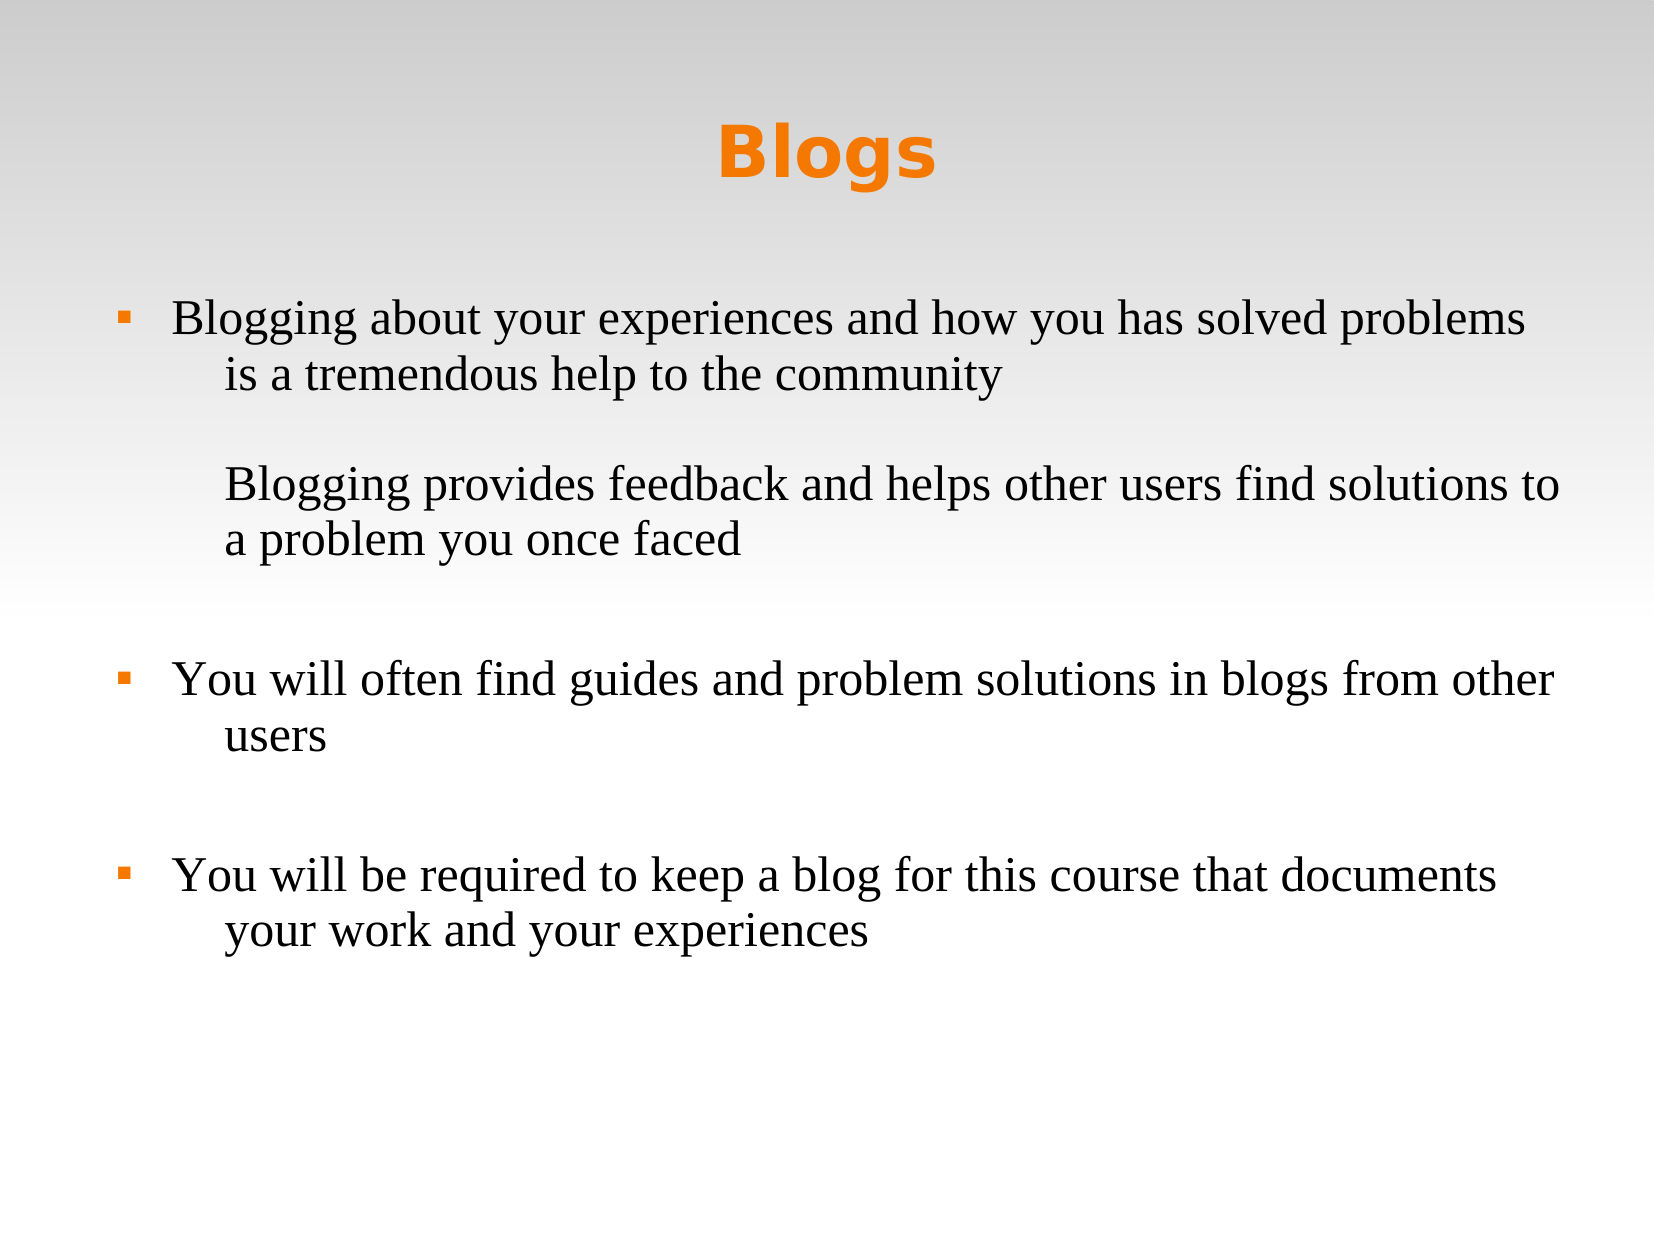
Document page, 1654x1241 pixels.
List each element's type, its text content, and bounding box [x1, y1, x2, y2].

title Blogs [82, 49, 1571, 257]
list Blogging about your experiences and how you has solved problems is a tremendous help to the community Blogging provides feedback and helps other users find solutions to a problem you once faced You will often find guides and problem solutions in blogs from other users You will be required to keep a blog for this course that documents your work and your experiences [82, 290, 1571, 1109]
